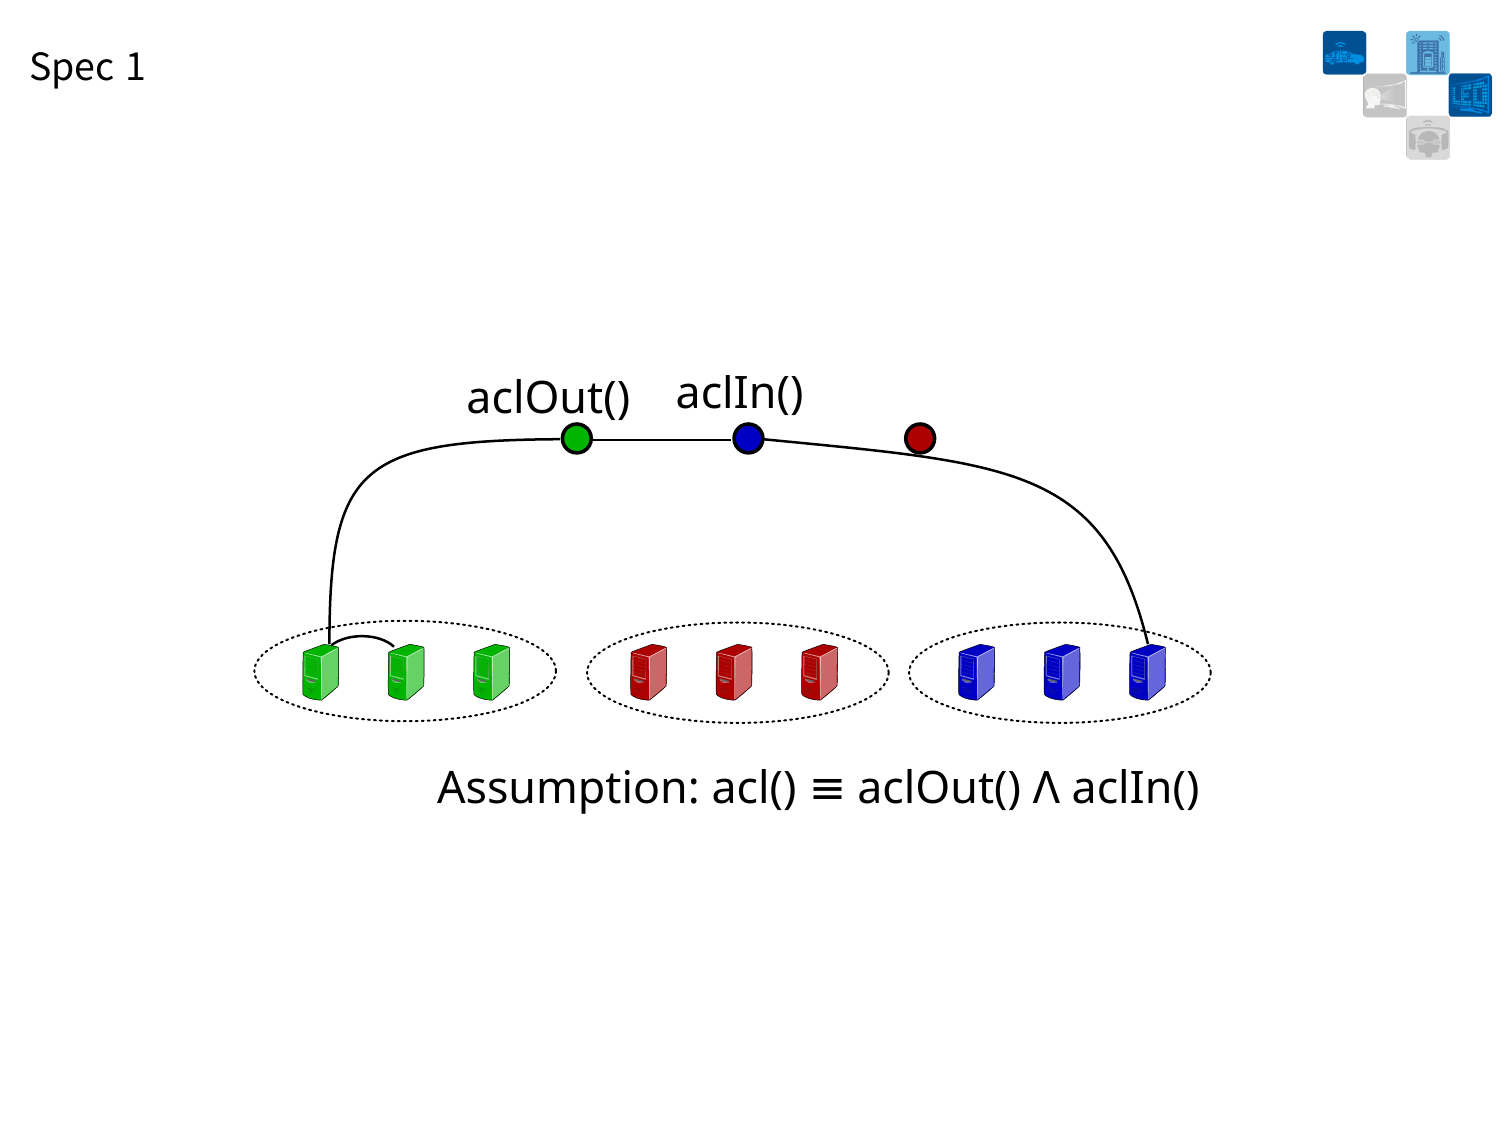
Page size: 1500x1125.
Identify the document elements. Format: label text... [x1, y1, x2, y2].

title Spec 1 [29, 20, 1380, 108]
picture [1321, 30, 1493, 160]
picture [253, 375, 1272, 814]
